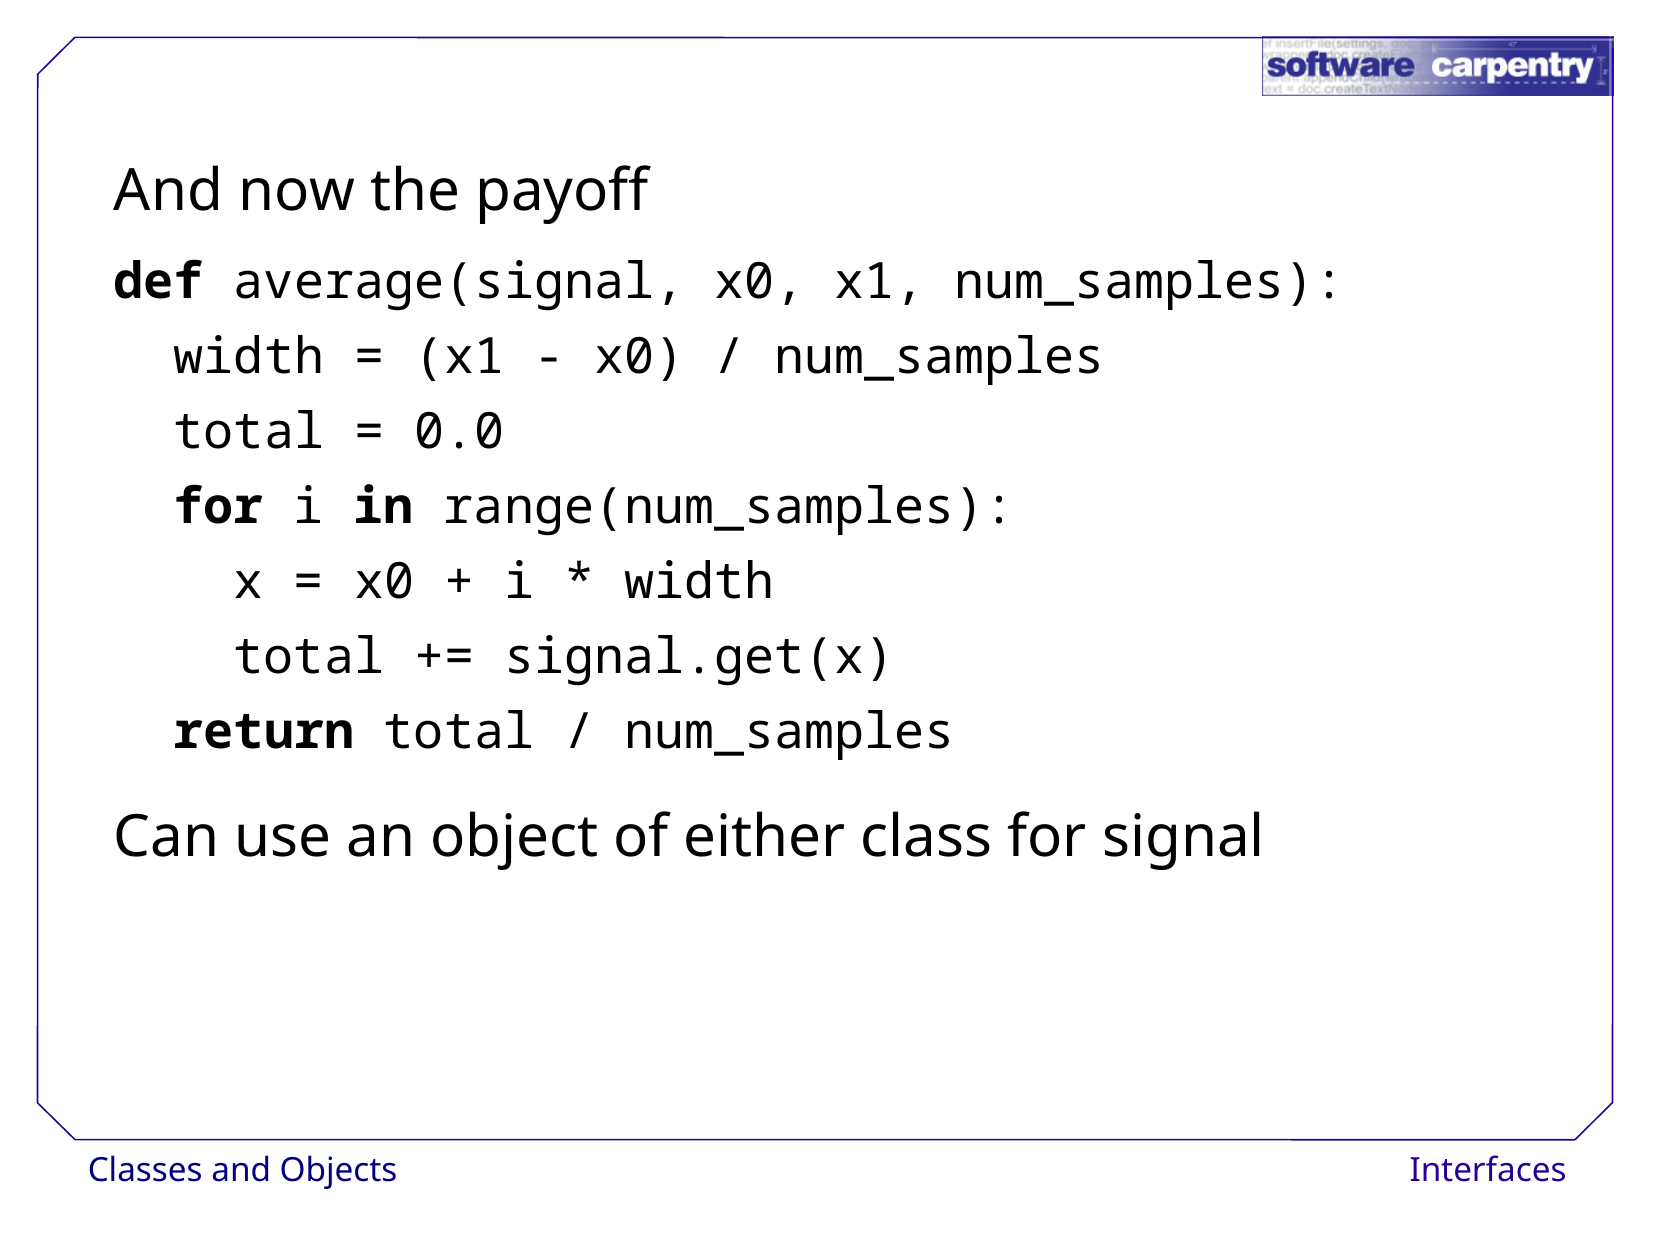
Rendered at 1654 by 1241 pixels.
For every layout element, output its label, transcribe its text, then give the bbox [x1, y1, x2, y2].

text_box And now the payoff [99, 109, 1517, 225]
text_box def average(signal, x0, x1, num_samples): width = (x1 - x0) / num_samples total = 0.0 for i in range(num_samples): x = x0 + i * width total += signal.get(x) return total / num_samples [99, 225, 1517, 754]
picture [1262, 36, 1614, 96]
text_box Can use an object of either class for signal [99, 754, 1517, 876]
